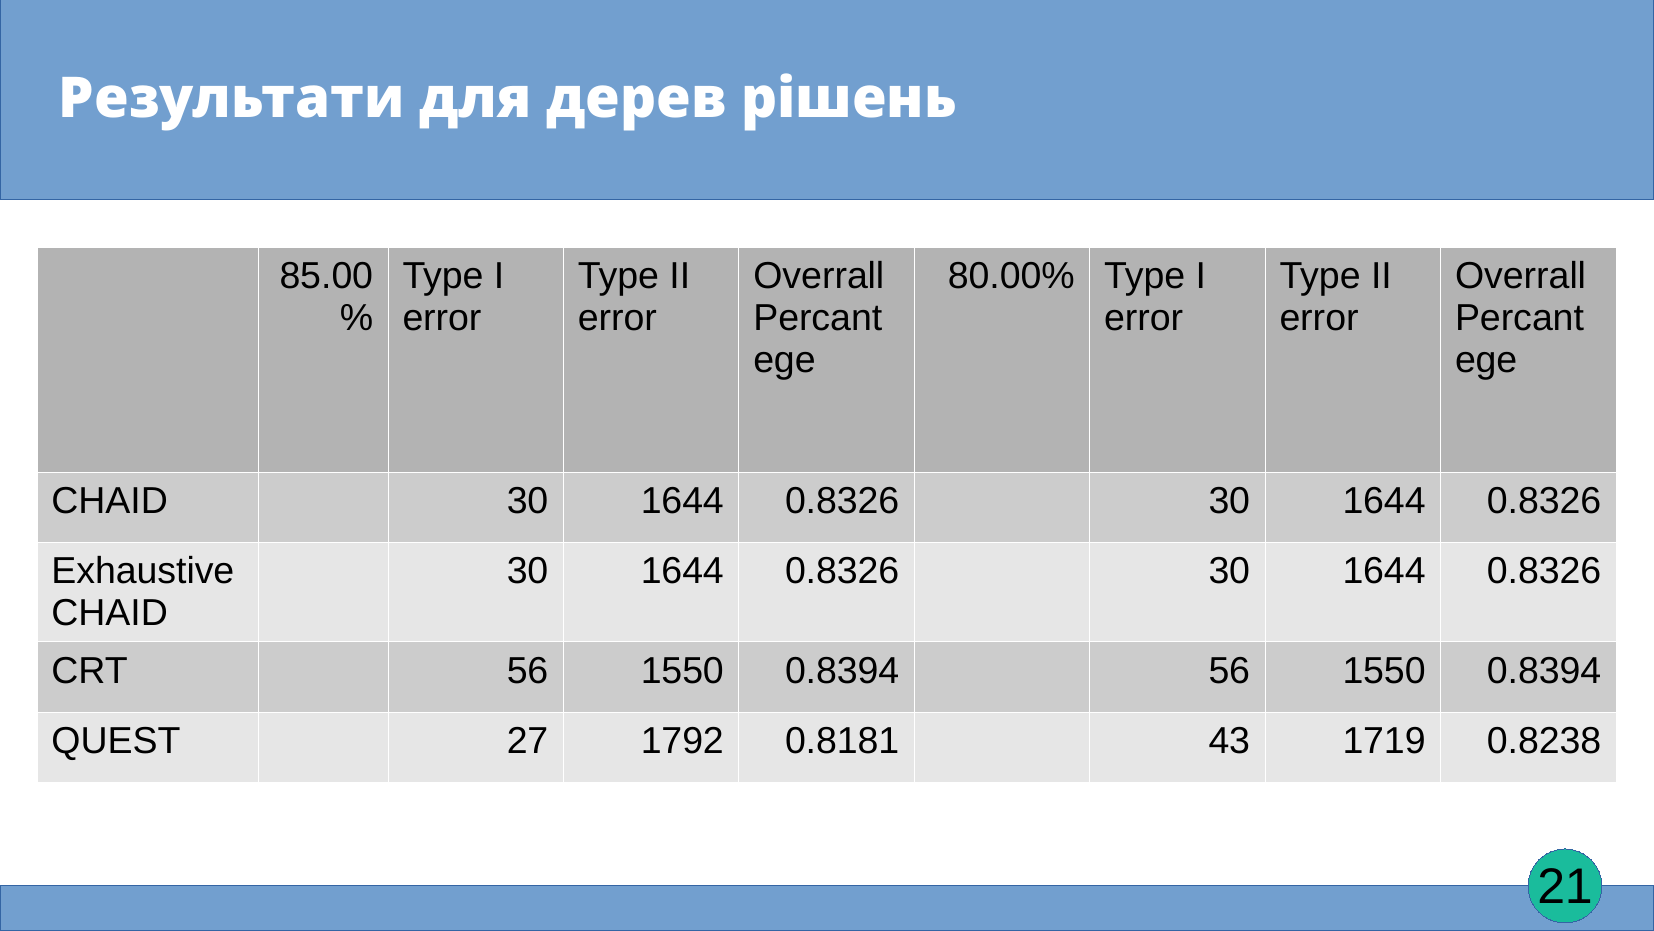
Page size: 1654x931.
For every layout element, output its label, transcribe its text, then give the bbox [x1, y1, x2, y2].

table_cell 30 [1090, 473, 1265, 542]
table_header Overrall Percantege [1441, 248, 1616, 472]
table_cell [915, 473, 1089, 542]
table_header Type II error [564, 248, 738, 472]
table_cell 0.8394 [739, 642, 914, 712]
table_cell 1644 [1266, 543, 1440, 641]
table_header Type I error [389, 248, 563, 472]
table_cell 1644 [1266, 473, 1440, 542]
table_header 80.00% [915, 248, 1089, 472]
table_cell 56 [1090, 642, 1265, 712]
table_cell 1550 [564, 642, 738, 712]
table_cell 0.8326 [739, 543, 914, 641]
table_cell 1719 [1266, 713, 1440, 782]
table_cell 43 [1090, 713, 1265, 782]
table_cell 1644 [564, 473, 738, 542]
table_header Type II error [1266, 248, 1440, 472]
table_cell [915, 713, 1089, 782]
table_cell CHAID [38, 473, 258, 542]
table_cell 27 [389, 713, 563, 782]
table_cell 30 [389, 543, 563, 641]
table_cell 0.8326 [1441, 473, 1616, 542]
table_cell Exhaustive CHAID [38, 543, 258, 641]
table_cell [259, 642, 388, 712]
table_cell CRT [38, 642, 258, 712]
table_header 85.00% [259, 248, 388, 472]
table_header [38, 248, 258, 472]
table_cell 0.8326 [739, 473, 914, 542]
table_cell 0.8181 [739, 713, 914, 782]
table_cell 1550 [1266, 642, 1440, 712]
table_cell 0.8238 [1441, 713, 1616, 782]
table_cell 0.8326 [1441, 543, 1616, 641]
table_cell [259, 543, 388, 641]
table_cell 0.8394 [1441, 642, 1616, 712]
table_cell 1644 [564, 543, 738, 641]
table_cell [259, 473, 388, 542]
table_cell 56 [389, 642, 563, 712]
table_cell 30 [1090, 543, 1265, 641]
title Результати для дерев рішень [59, 37, 1595, 155]
table_cell [915, 543, 1089, 641]
table_cell 1792 [564, 713, 738, 782]
table_cell [915, 642, 1089, 712]
table_cell QUEST [38, 713, 258, 782]
table_header Overrall Percantege [739, 248, 914, 472]
table_header Type I error [1090, 248, 1265, 472]
table_cell 30 [389, 473, 563, 542]
table_cell [259, 713, 388, 782]
